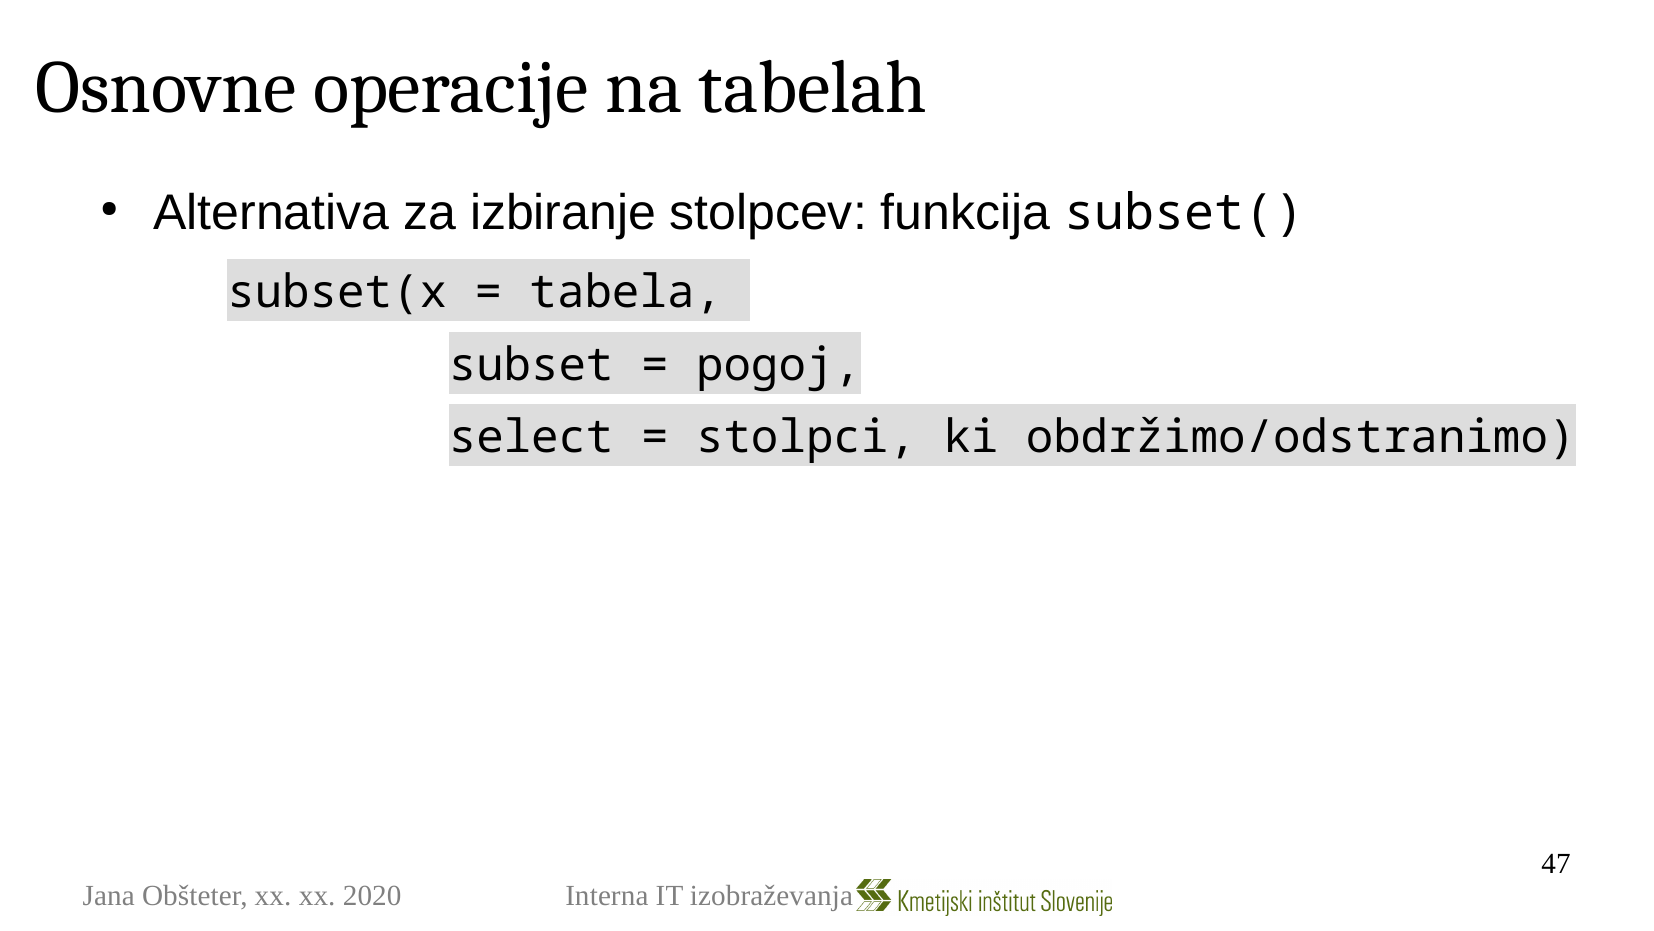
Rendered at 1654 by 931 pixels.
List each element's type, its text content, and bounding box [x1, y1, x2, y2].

title Osnovne operacije na tabelah [35, 21, 1524, 154]
list Alternativa za izbiranje stolpcev: funkcija subset() subset(x = tabela, subset = pogoj, select = stolpci, ki obdržimo/odstranimo) [82, 165, 1642, 827]
picture [856, 879, 1112, 916]
